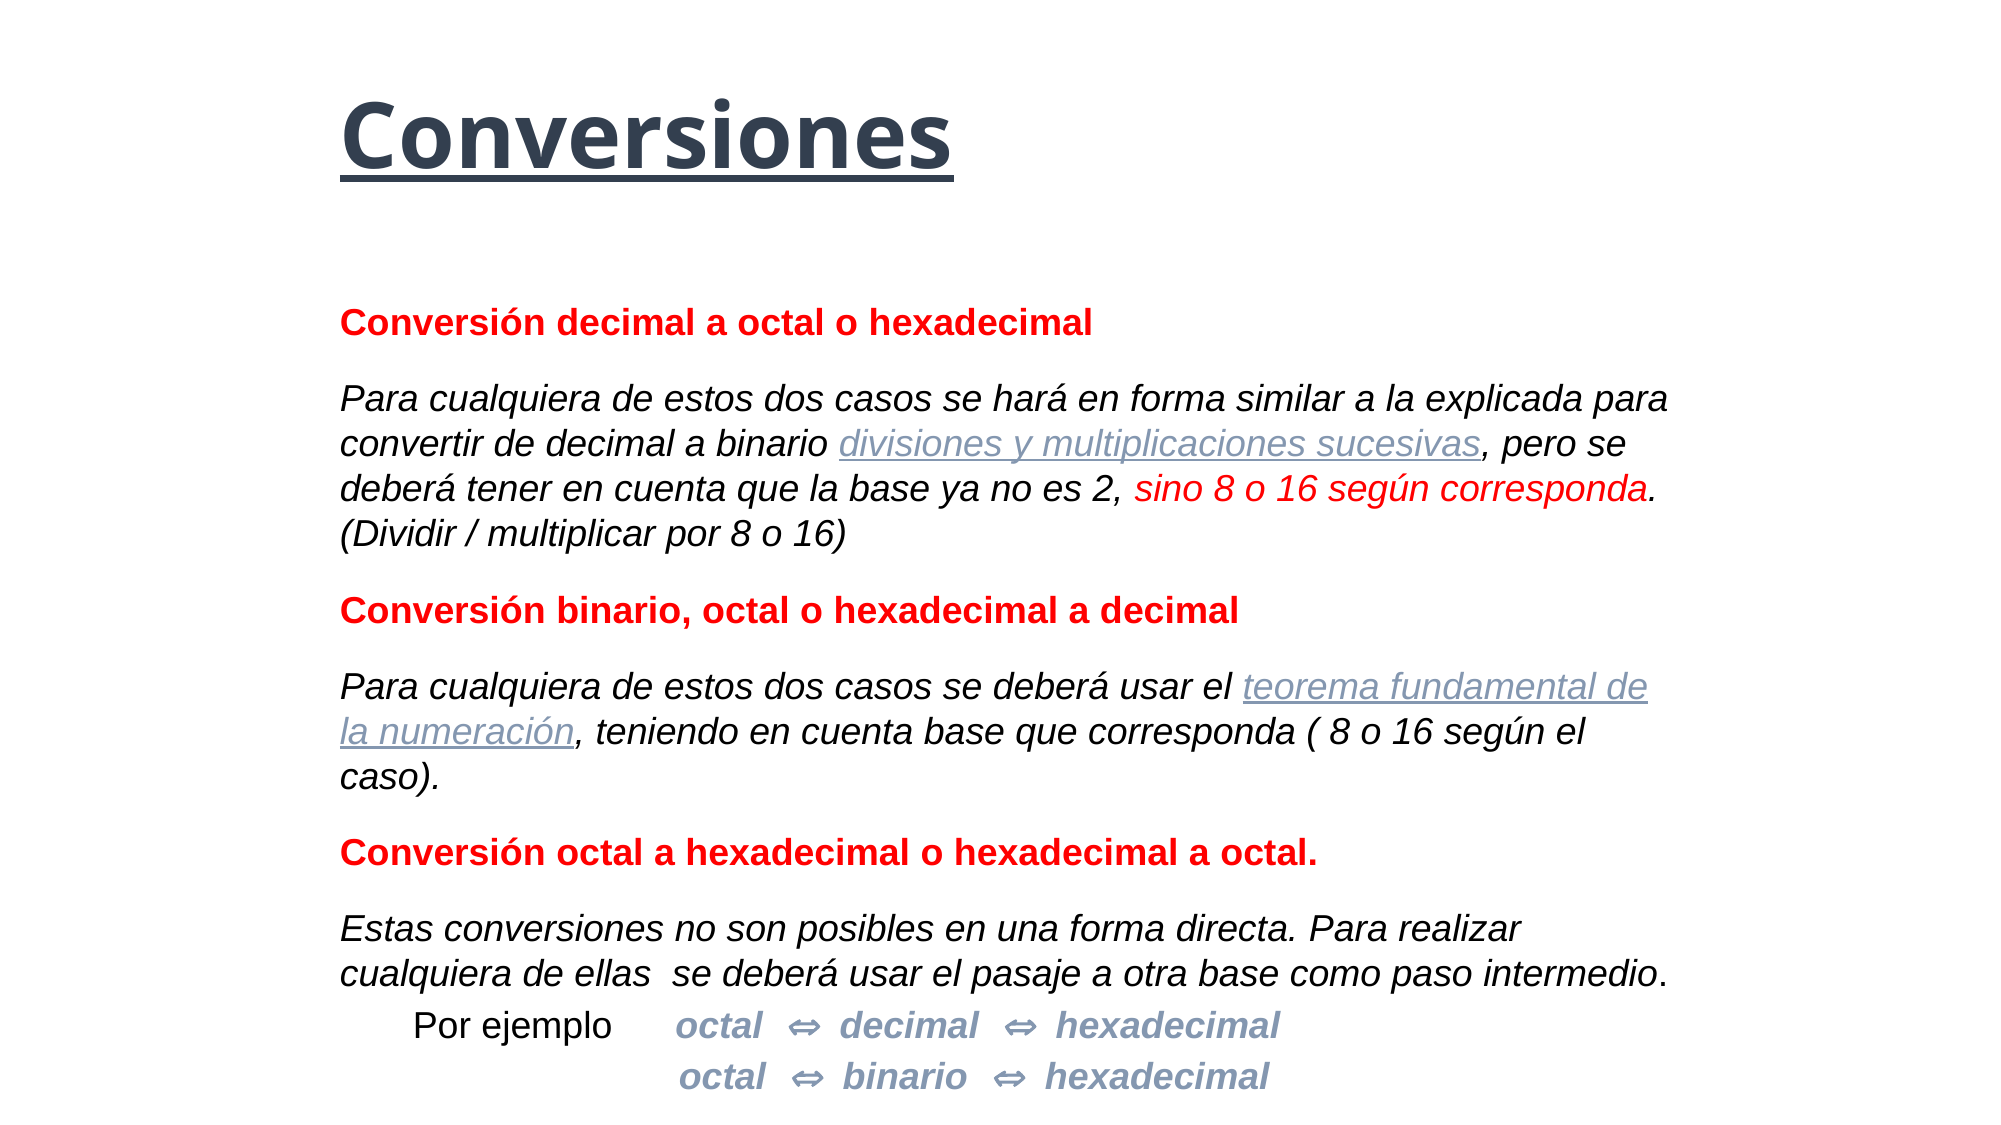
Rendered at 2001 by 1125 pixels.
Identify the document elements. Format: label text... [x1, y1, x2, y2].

title Conversiones [324, 45, 1675, 233]
text_box Conversión decimal a octal o hexadecimal Para cualquiera de estos dos casos se hará en forma similar a la explicada para convertir de decimal a binario divisiones y multiplicaciones sucesivas, pero se deberá tener en cuenta que la base ya no es 2, sino 8 o 16 según corresponda. (Dividir / multiplicar por 8 o 16) Conversión binario, octal o hexadecimal a decimal Para cualquiera de estos dos casos se deberá usar el teorema fundamental de la numeración, teniendo en cuenta base que corresponda ( 8 o 16 según el caso). Conversión octal a hexadecimal o hexadecimal a octal. Estas conversiones no son posibles en una forma directa. Para realizar cualquiera de ellas se deberá usar el pasaje a otra base como paso intermedio. Por ejemplo octal  decimal  hexadecimal octal  binario  hexadecimal [324, 290, 1697, 1105]
